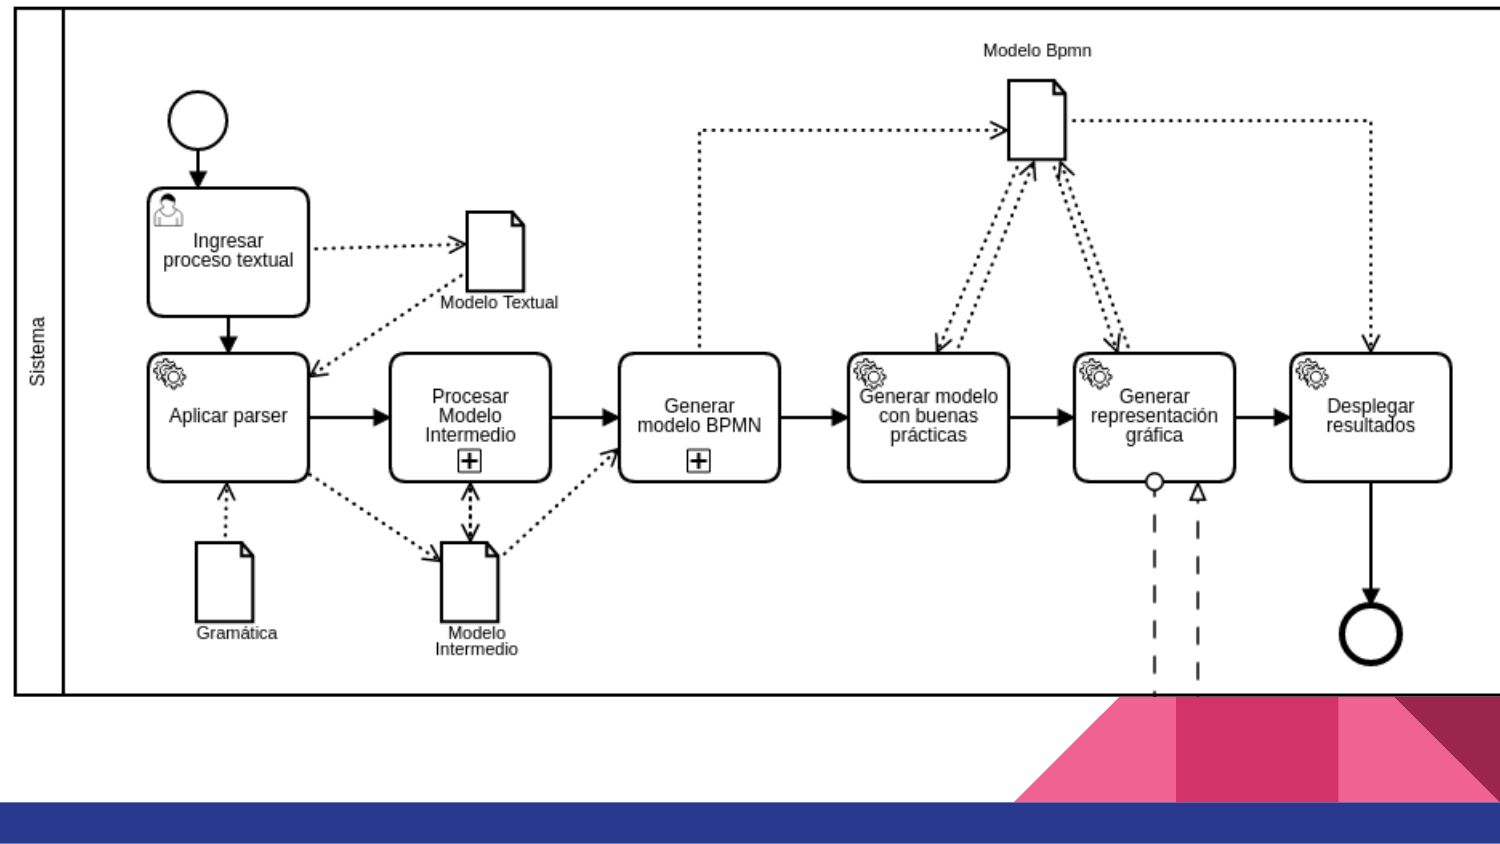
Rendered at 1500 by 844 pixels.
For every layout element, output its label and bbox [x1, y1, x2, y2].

picture [6, 0, 1500, 697]
